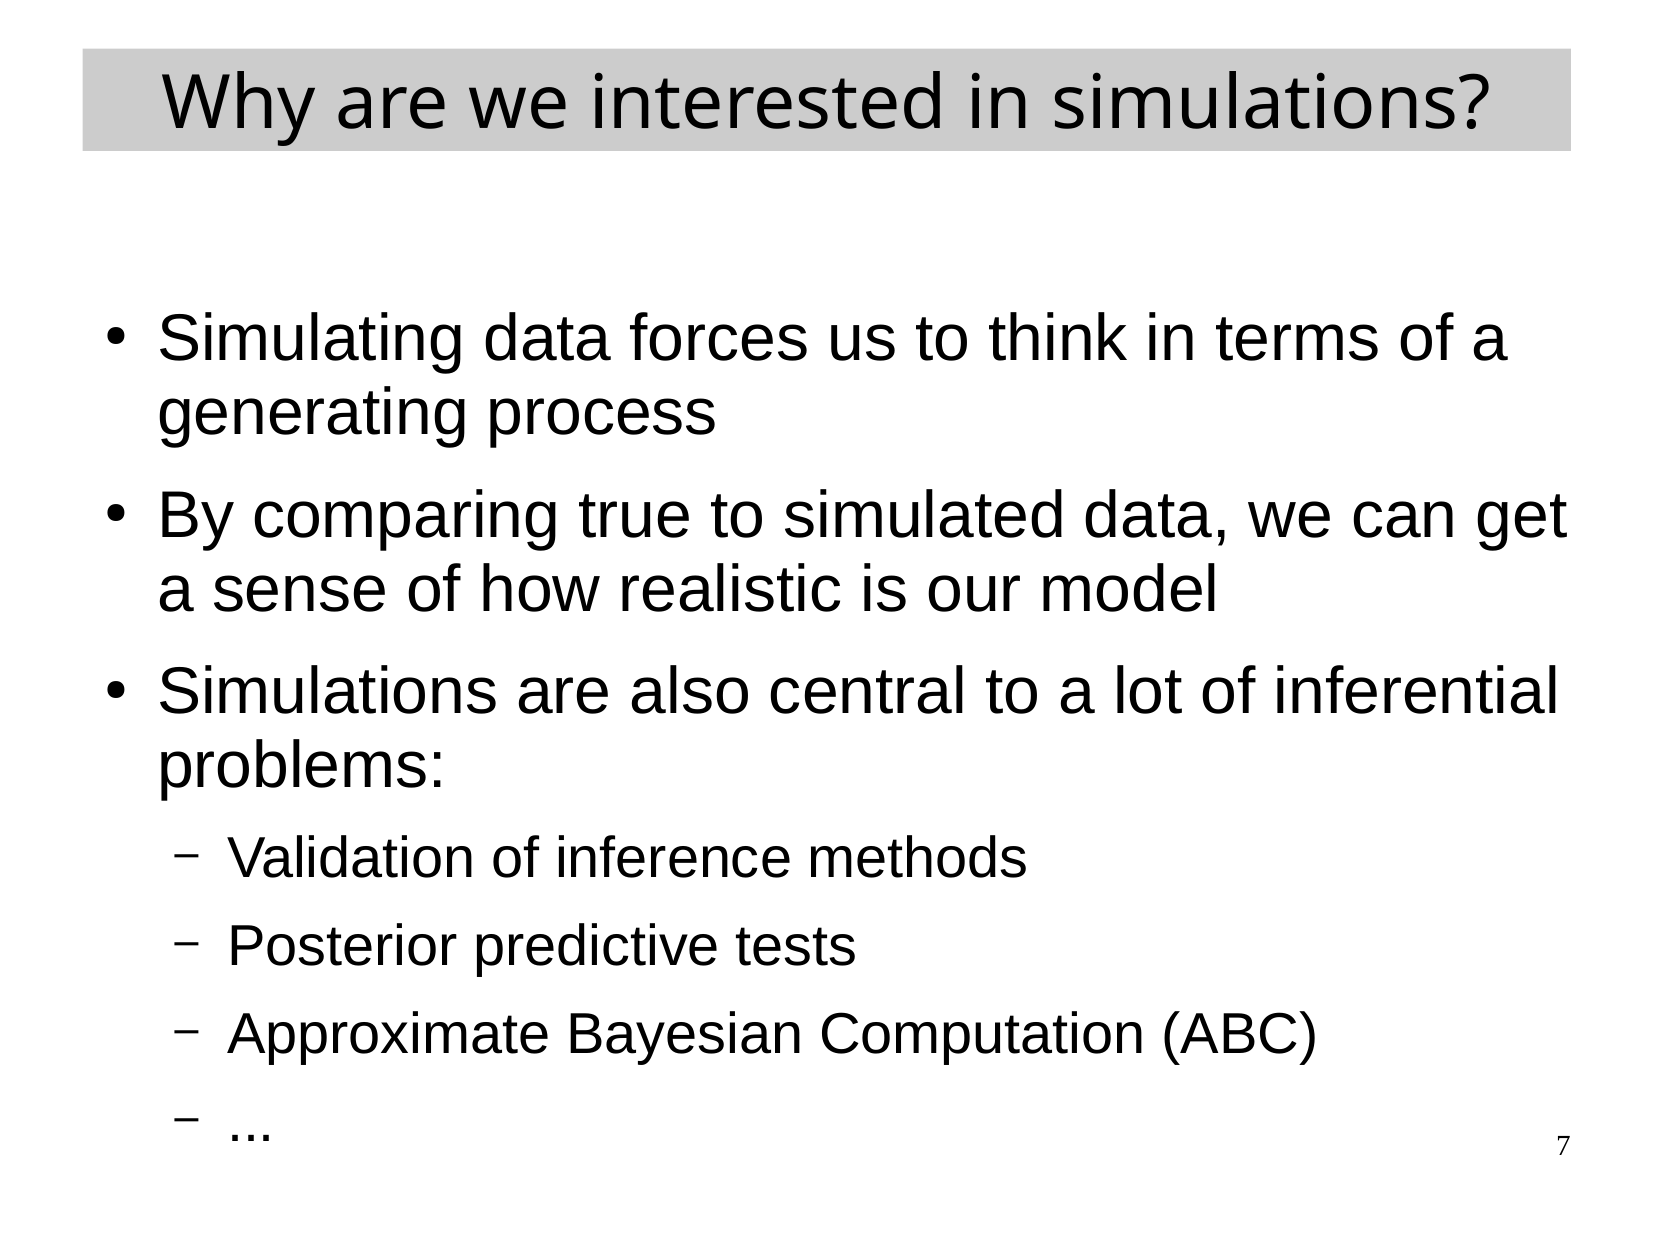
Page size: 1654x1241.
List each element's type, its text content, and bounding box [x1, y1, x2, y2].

list Simulating data forces us to think in terms of a generating process By comparing true to simulated data, we can get a sense of how realistic is our model Simulations are also central to a lot of inferential problems: Validation of inference methods Posterior predictive tests Approximate Bayesian Computation (ABC) ... [86, 300, 1576, 1156]
title Why are we interested in simulations? [82, 49, 1571, 151]
